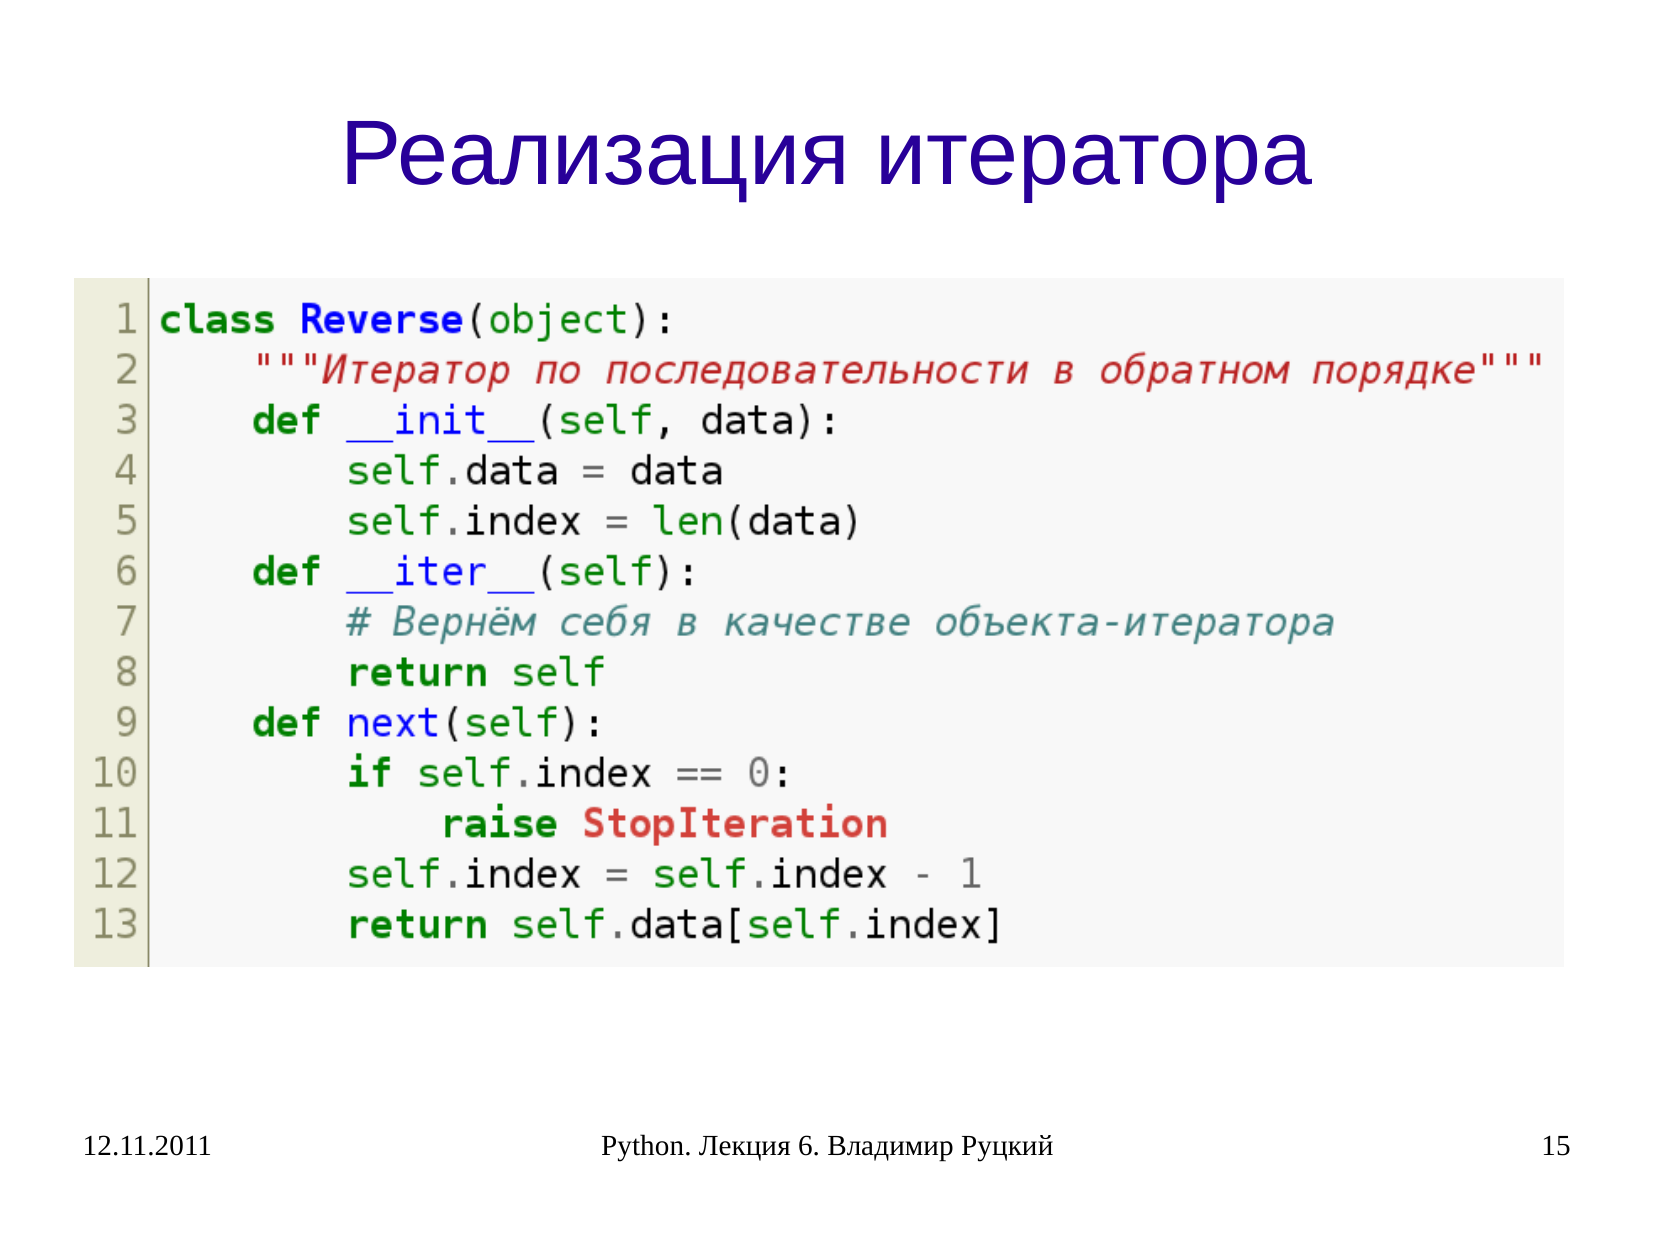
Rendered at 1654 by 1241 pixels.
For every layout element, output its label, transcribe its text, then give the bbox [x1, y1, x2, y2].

picture [74, 278, 1564, 967]
title Реализация итератора [82, 49, 1571, 257]
